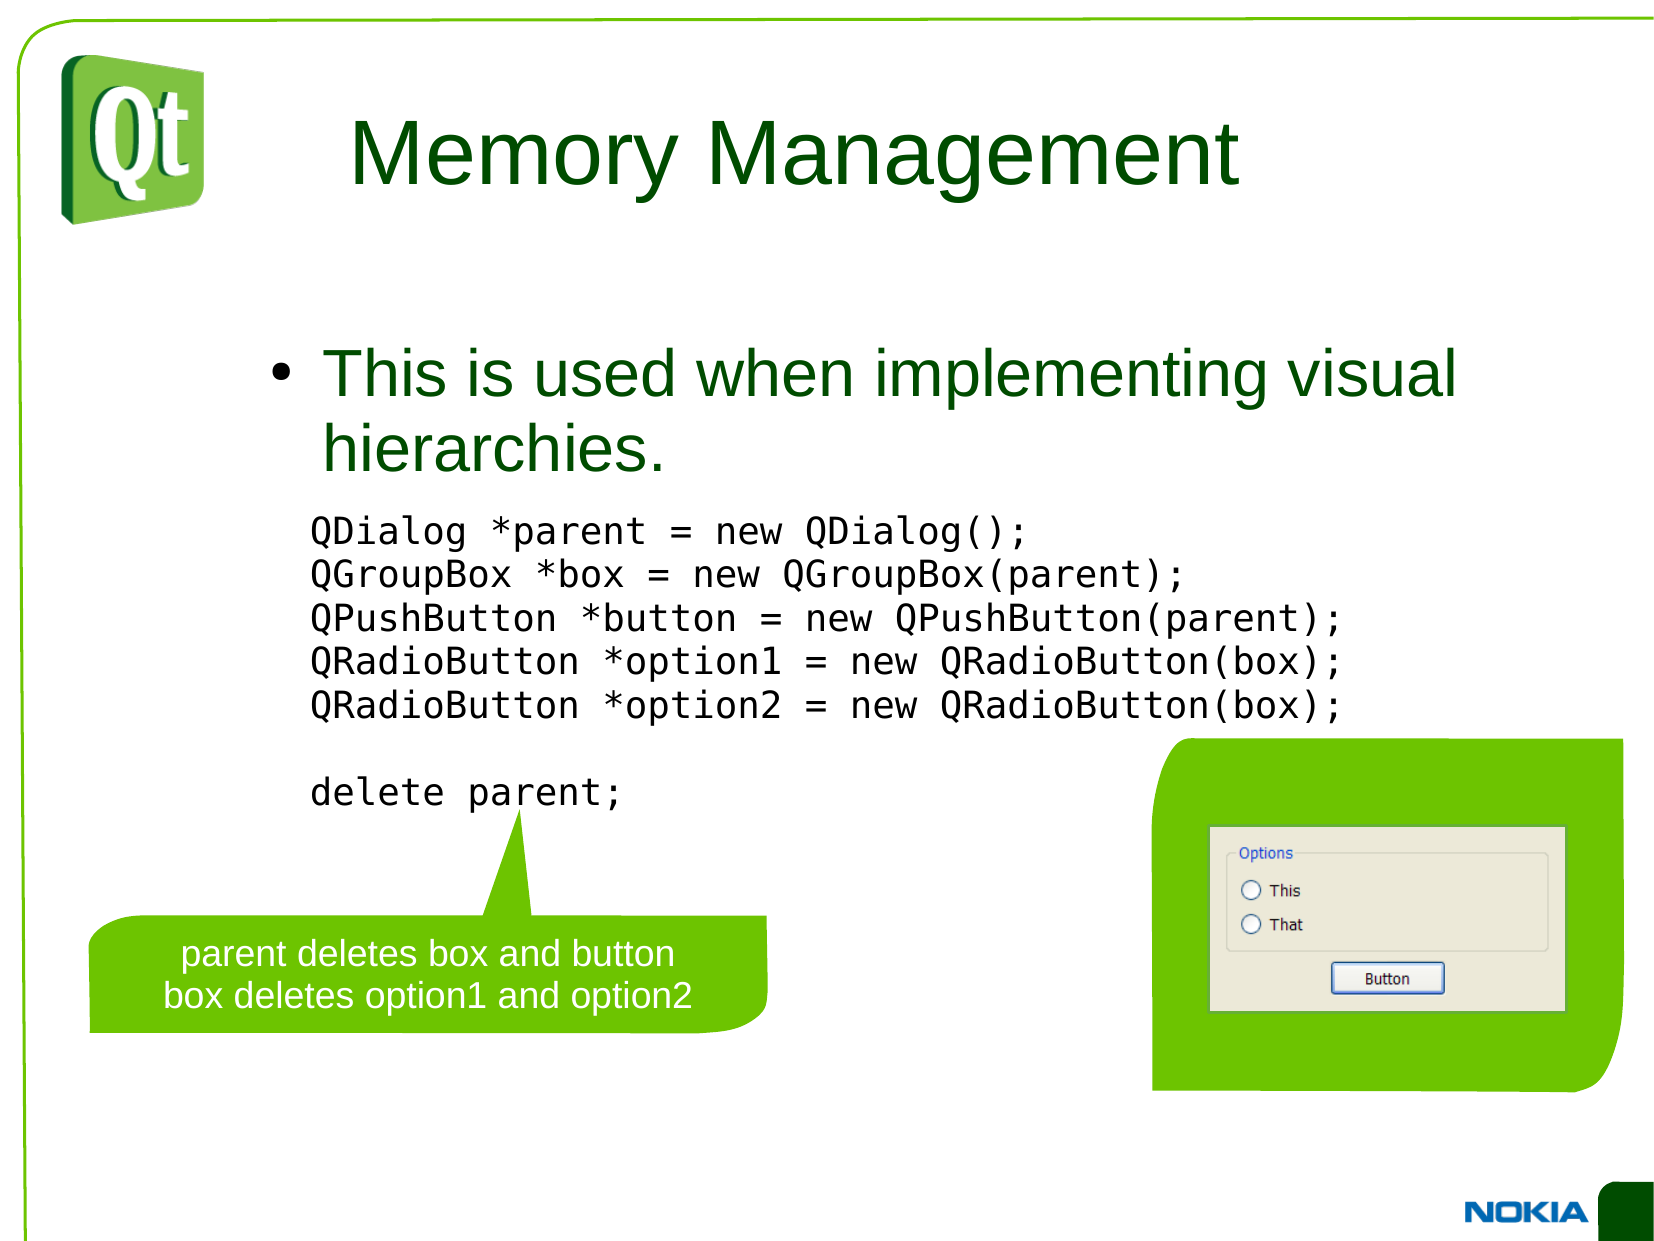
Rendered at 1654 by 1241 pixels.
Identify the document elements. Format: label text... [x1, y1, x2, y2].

text_box parent deletes box and button box deletes option1 and option2 [88, 915, 768, 1034]
text_box [482, 809, 532, 915]
picture [1465, 1201, 1589, 1223]
picture [61, 55, 204, 225]
text_box QDialog *parent = new QDialog(); QGroupBox *box = new QGroupBox(parent); QPushButton *button = new QPushButton(parent); QRadioButton *option1 = new QRadioButton(box); QRadioButton *option2 = new QRadioButton(box); delete parent; [295, 501, 1364, 822]
picture [1210, 826, 1565, 1011]
title Memory Management [257, 49, 1333, 257]
text_box [1571, 738, 1625, 1093]
list This is used when implementing visual hierarchies. [251, 336, 1571, 1100]
